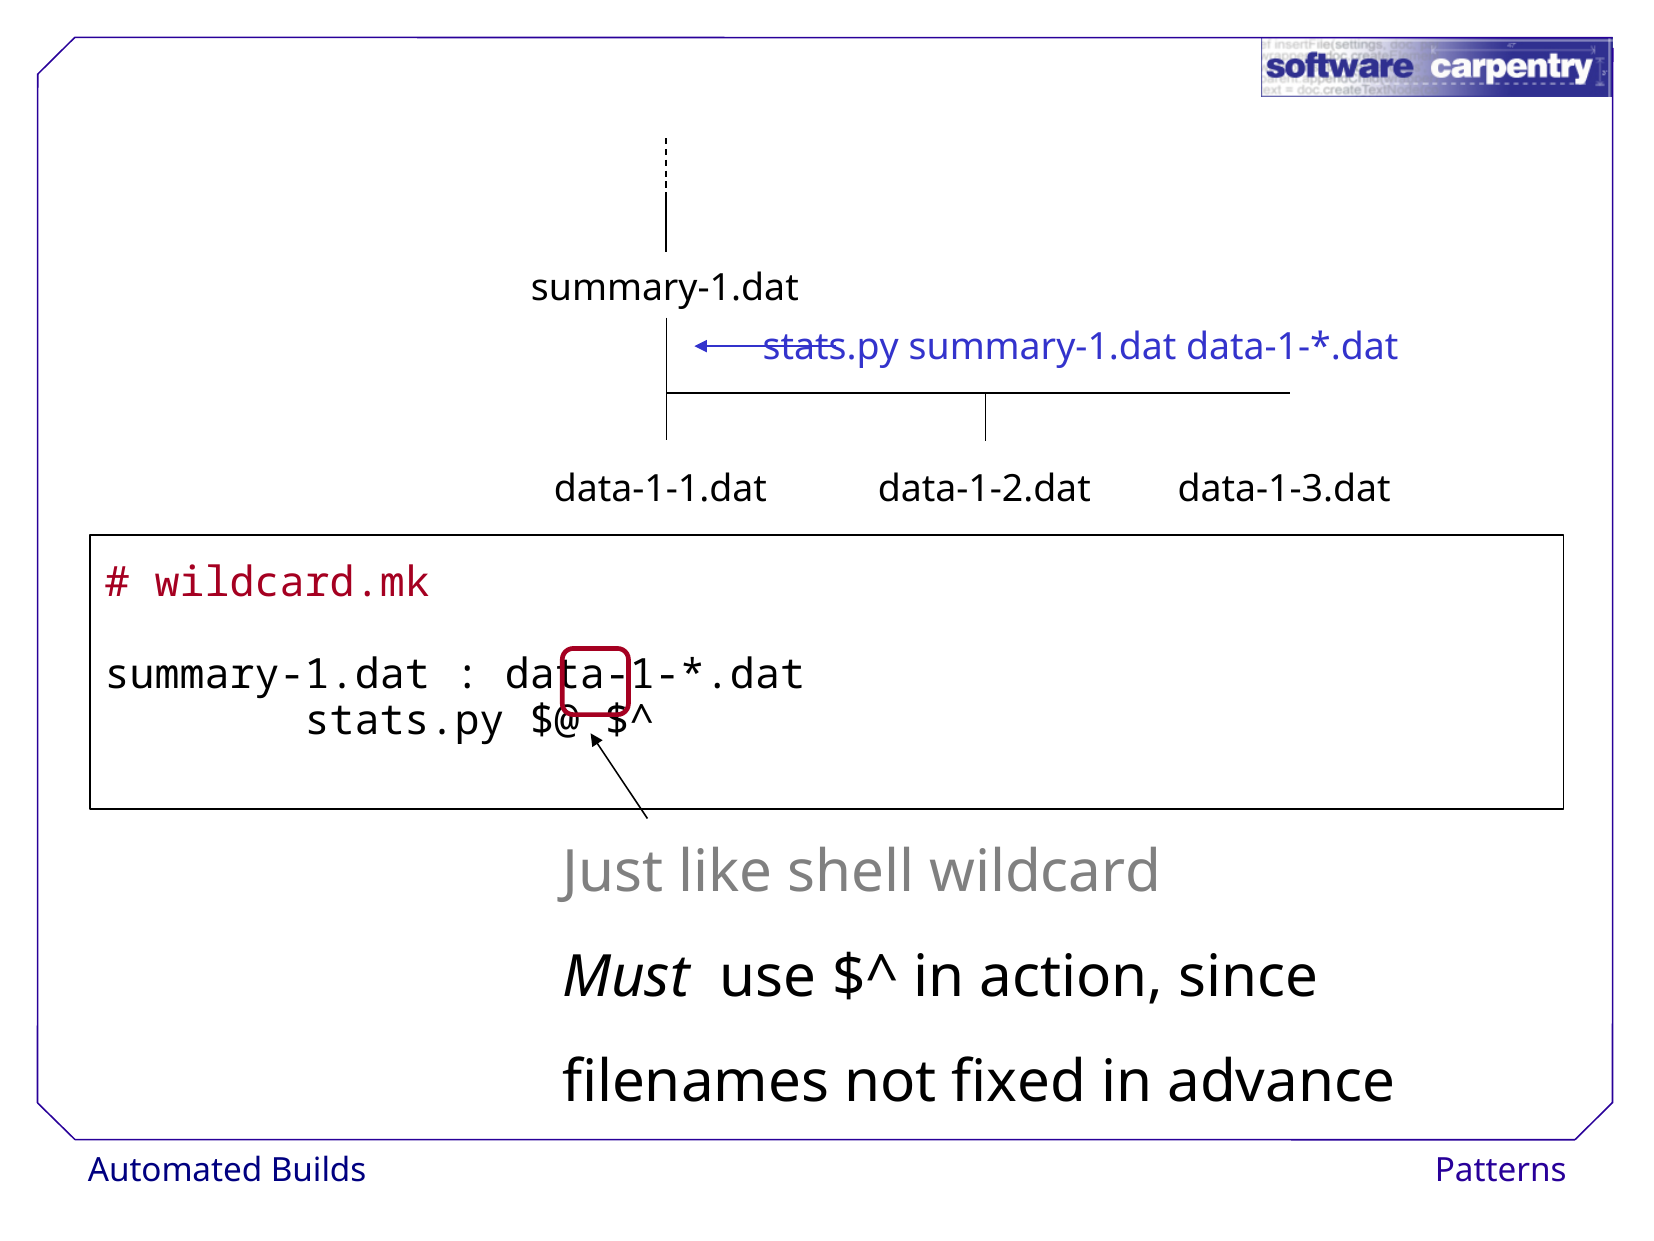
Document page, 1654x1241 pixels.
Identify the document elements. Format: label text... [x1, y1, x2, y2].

picture [1261, 39, 1613, 97]
text_box data-1-3.dat [1181, 433, 1481, 517]
text_box stats.py summary-1.dat data-1-*.dat [747, 291, 1564, 375]
text_box data-1-2.dat [788, 433, 1181, 517]
text_box Just like shell wildcard Must use $^ in action, since filenames not fixed in advance [547, 790, 1561, 1121]
text_box # wildcard.mk summary-1.dat : data-1-*.dat stats.py $@ $^ [89, 534, 1564, 810]
text_box summary-1.dat [441, 232, 889, 316]
text_box data-1-1.dat [464, 433, 788, 517]
